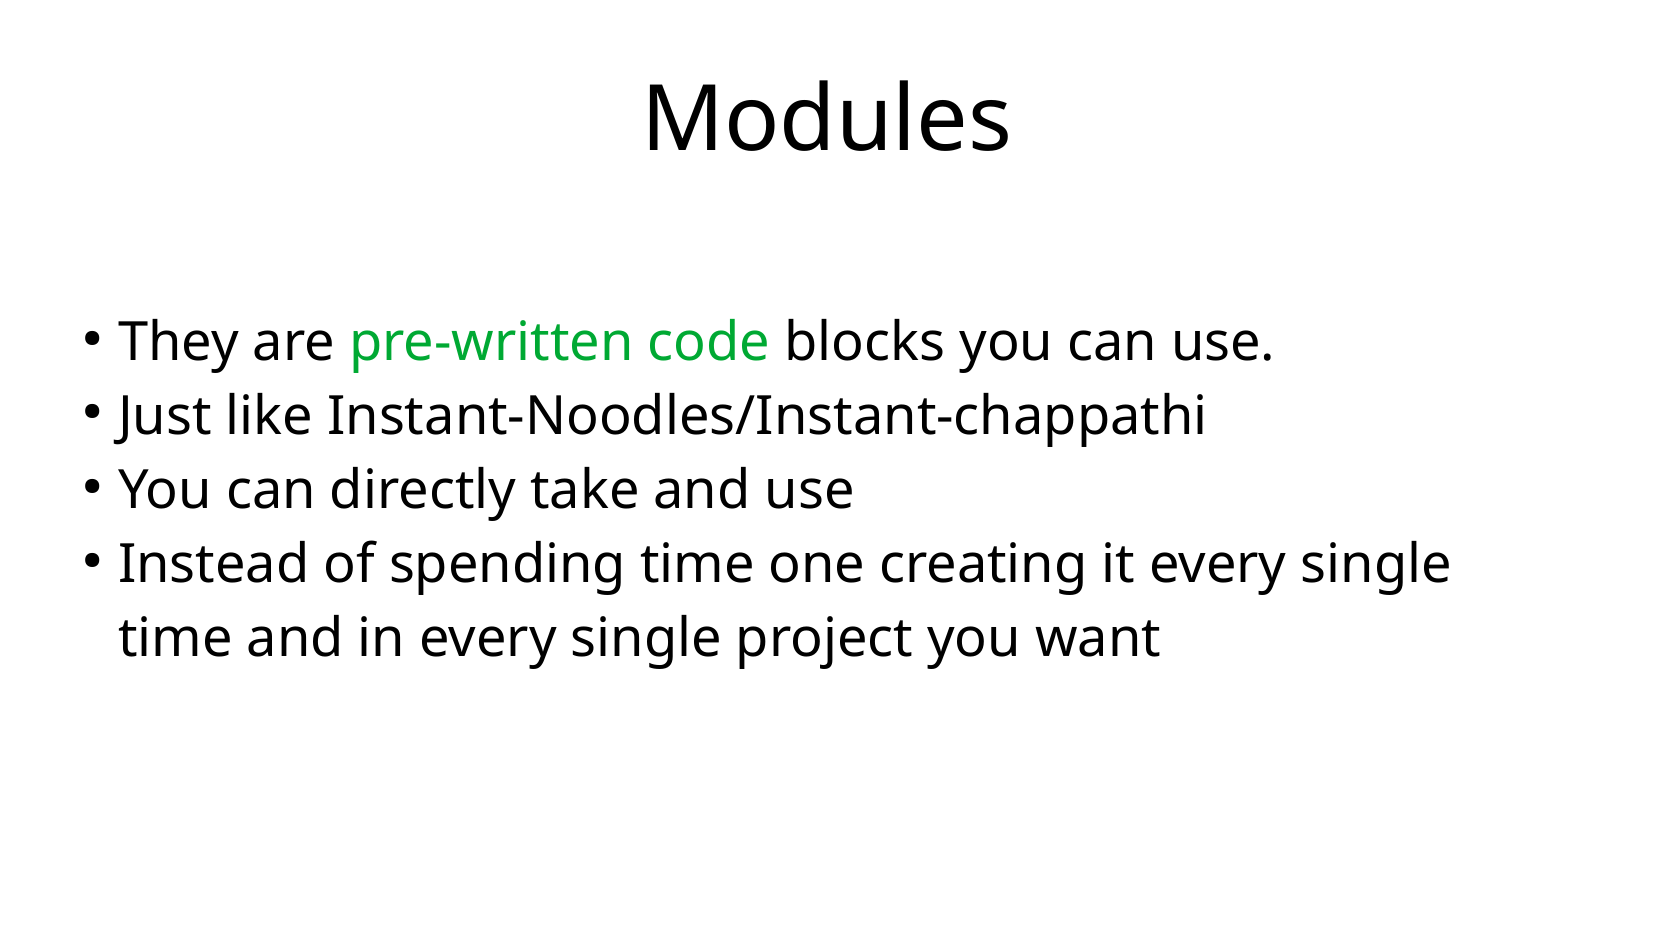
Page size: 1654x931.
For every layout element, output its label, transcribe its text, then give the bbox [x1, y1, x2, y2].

subtitle They are pre-written code blocks you can use. Just like Instant-Noodles/Instant-chappathi You can directly take and use Instead of spending time one creating it every single time and in every single project you want [82, 217, 1571, 758]
title Modules [82, 37, 1571, 193]
